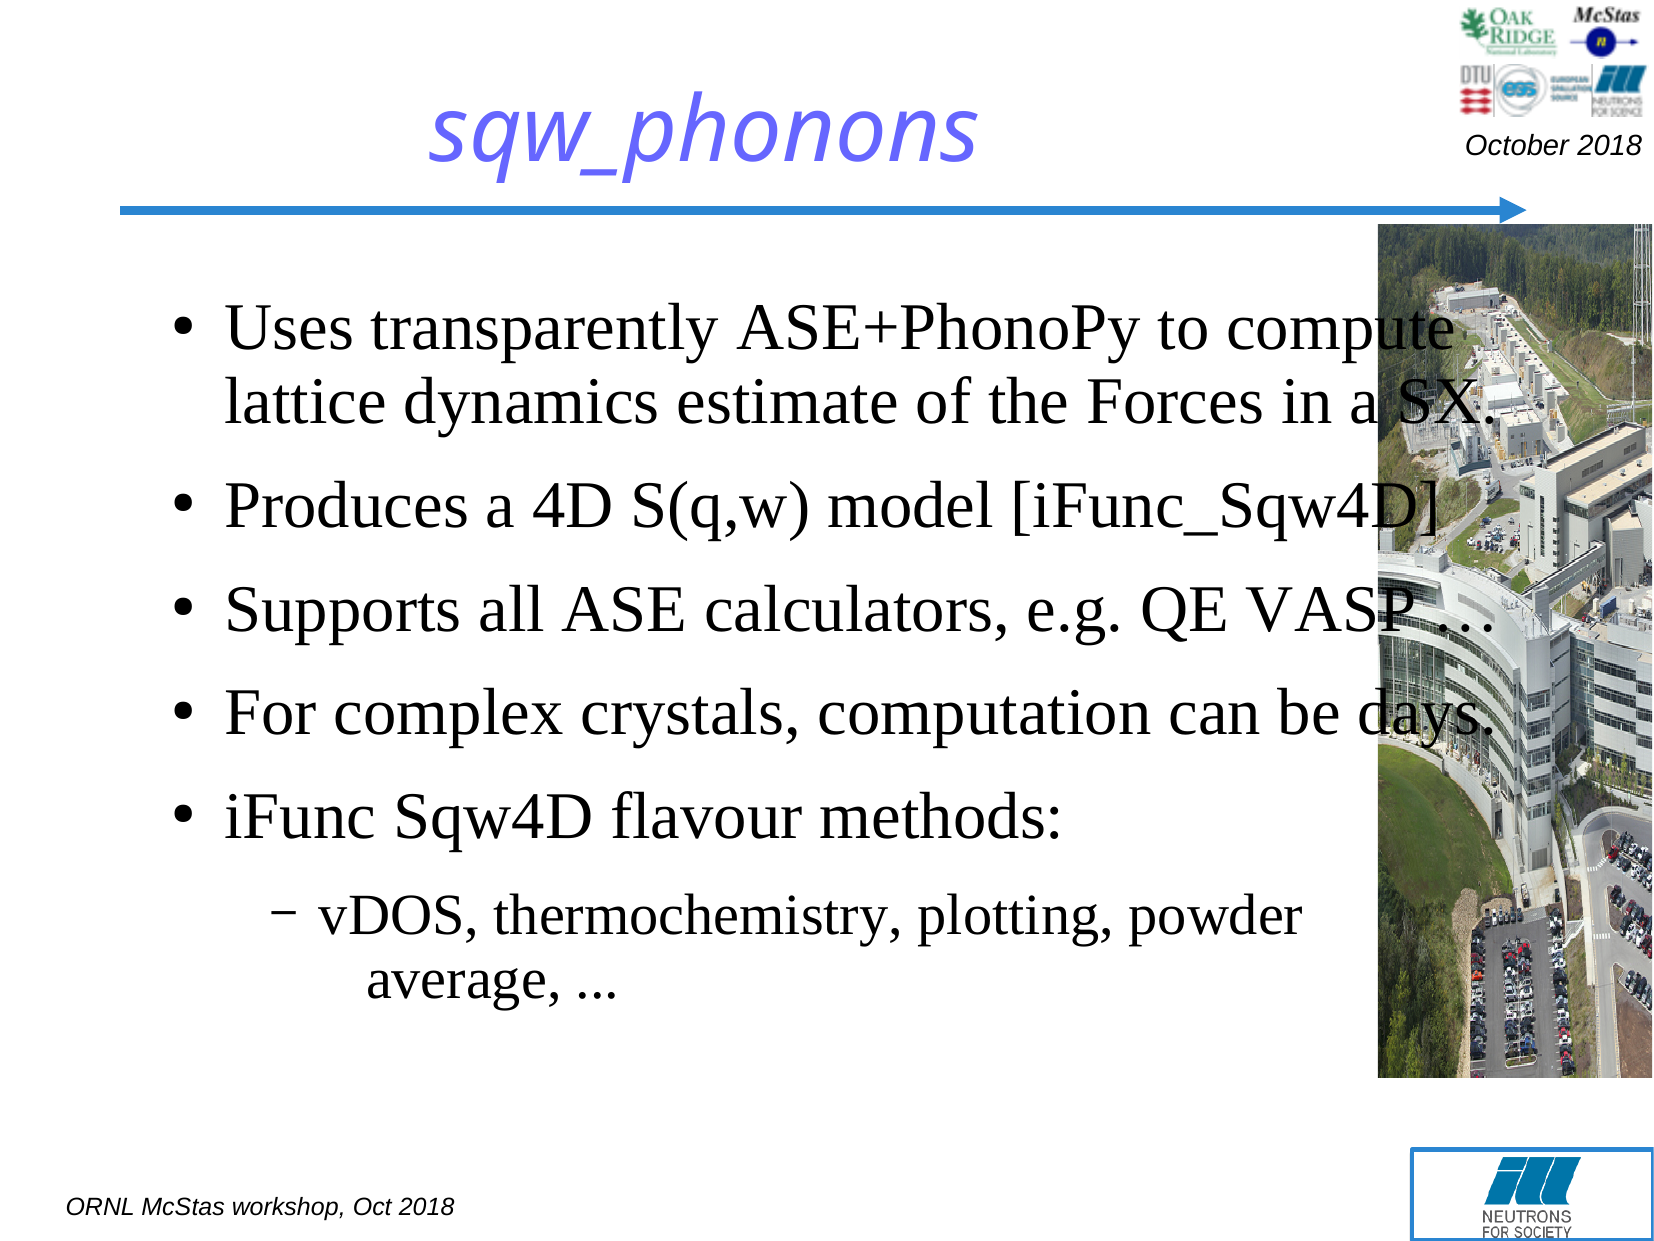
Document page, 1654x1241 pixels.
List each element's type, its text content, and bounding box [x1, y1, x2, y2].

picture [1458, 6, 1650, 59]
picture [1459, 64, 1649, 117]
title sqw_phonons [82, 49, 1328, 203]
picture [1377, 224, 1653, 1078]
picture [1479, 1153, 1583, 1241]
list Uses transparently ASE+PhonoPy to compute lattice dynamics estimate of the Forces in a SX. Produces a 4D S(q,w) model [iFunc_Sqw4D] Supports all ASE calculators, e.g. QE VASP … For complex crystals, computation can be days. iFunc Sqw4D flavour methods: vDOS, thermochemistry, plotting, powder average, ... [82, 290, 1571, 1010]
